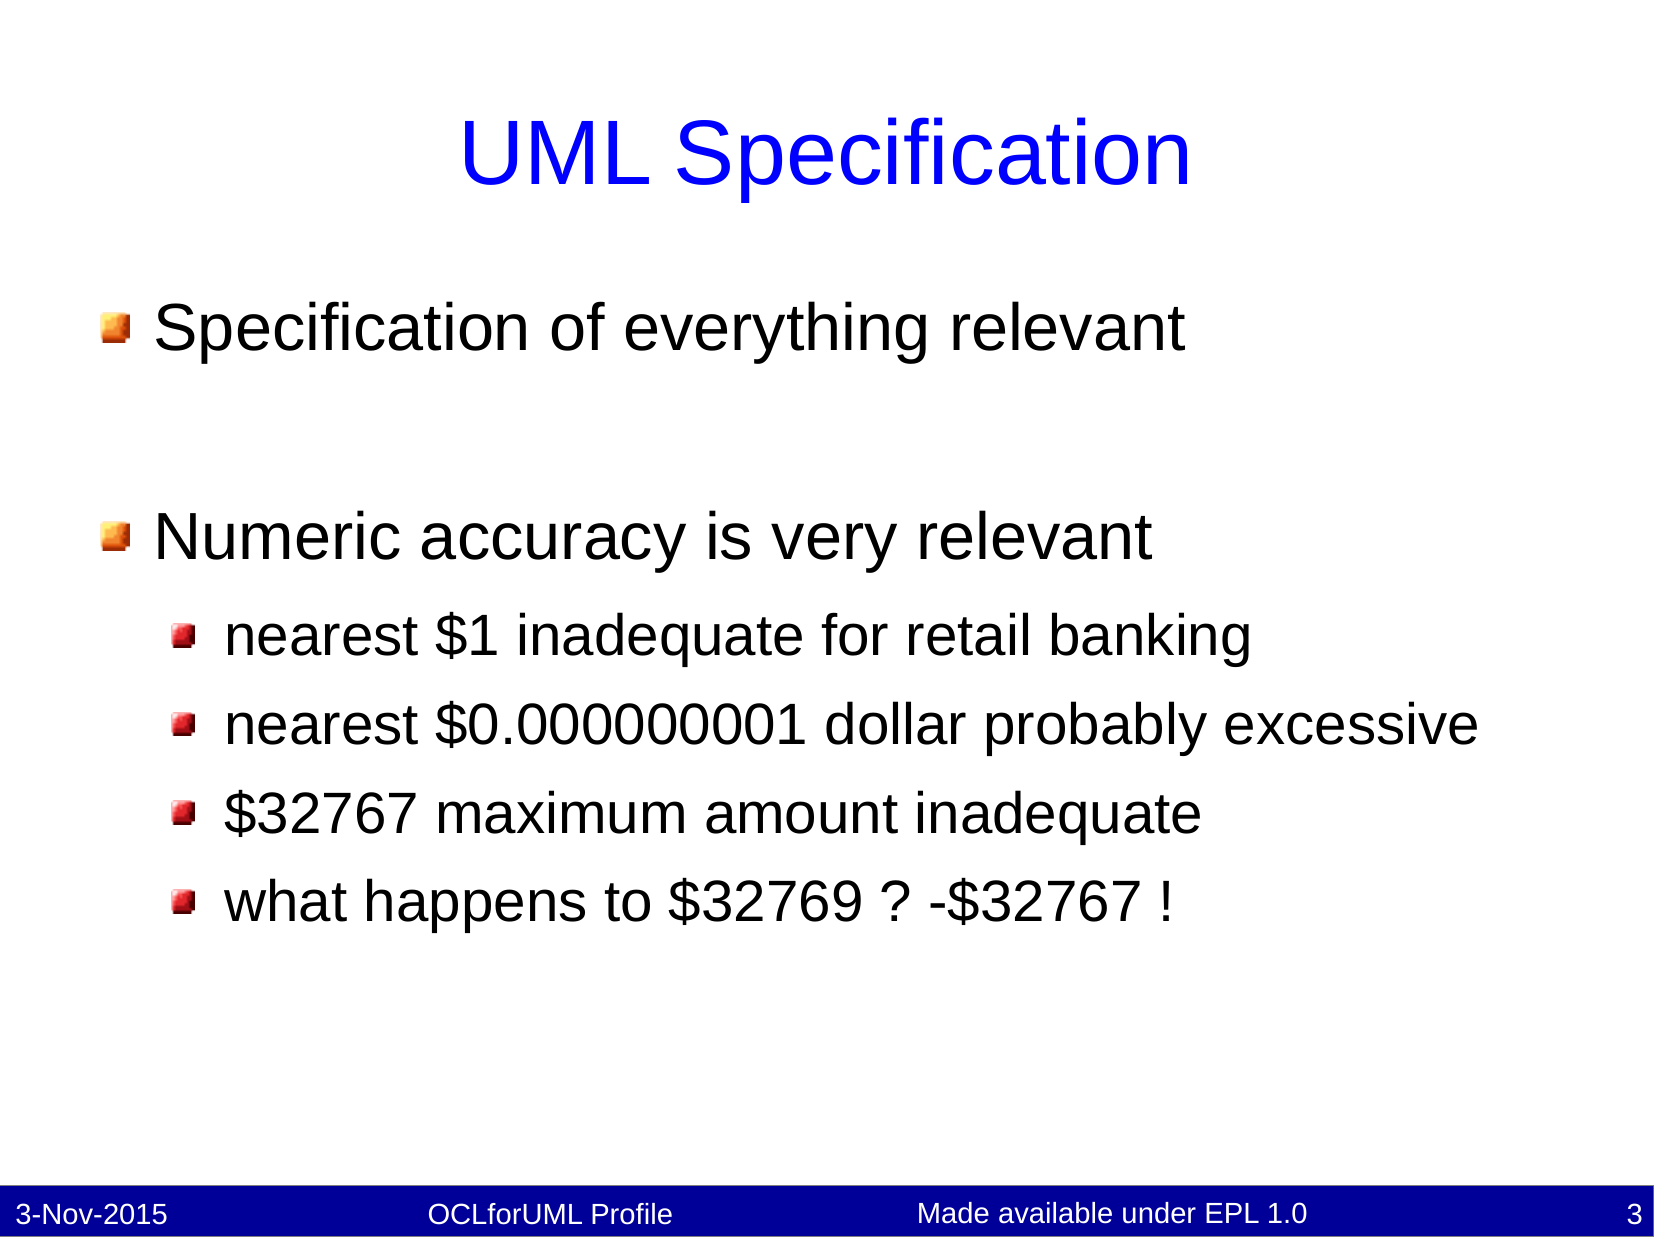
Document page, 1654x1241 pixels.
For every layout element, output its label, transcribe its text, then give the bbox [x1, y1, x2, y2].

list Specification of everything relevant Numeric accuracy is very relevant nearest $1 inadequate for retail banking nearest $0.000000001 dollar probably excessive $32767 maximum amount inadequate what happens to $32769 ? -$32767 ! [82, 290, 1571, 1010]
title UML Specification [82, 49, 1571, 257]
